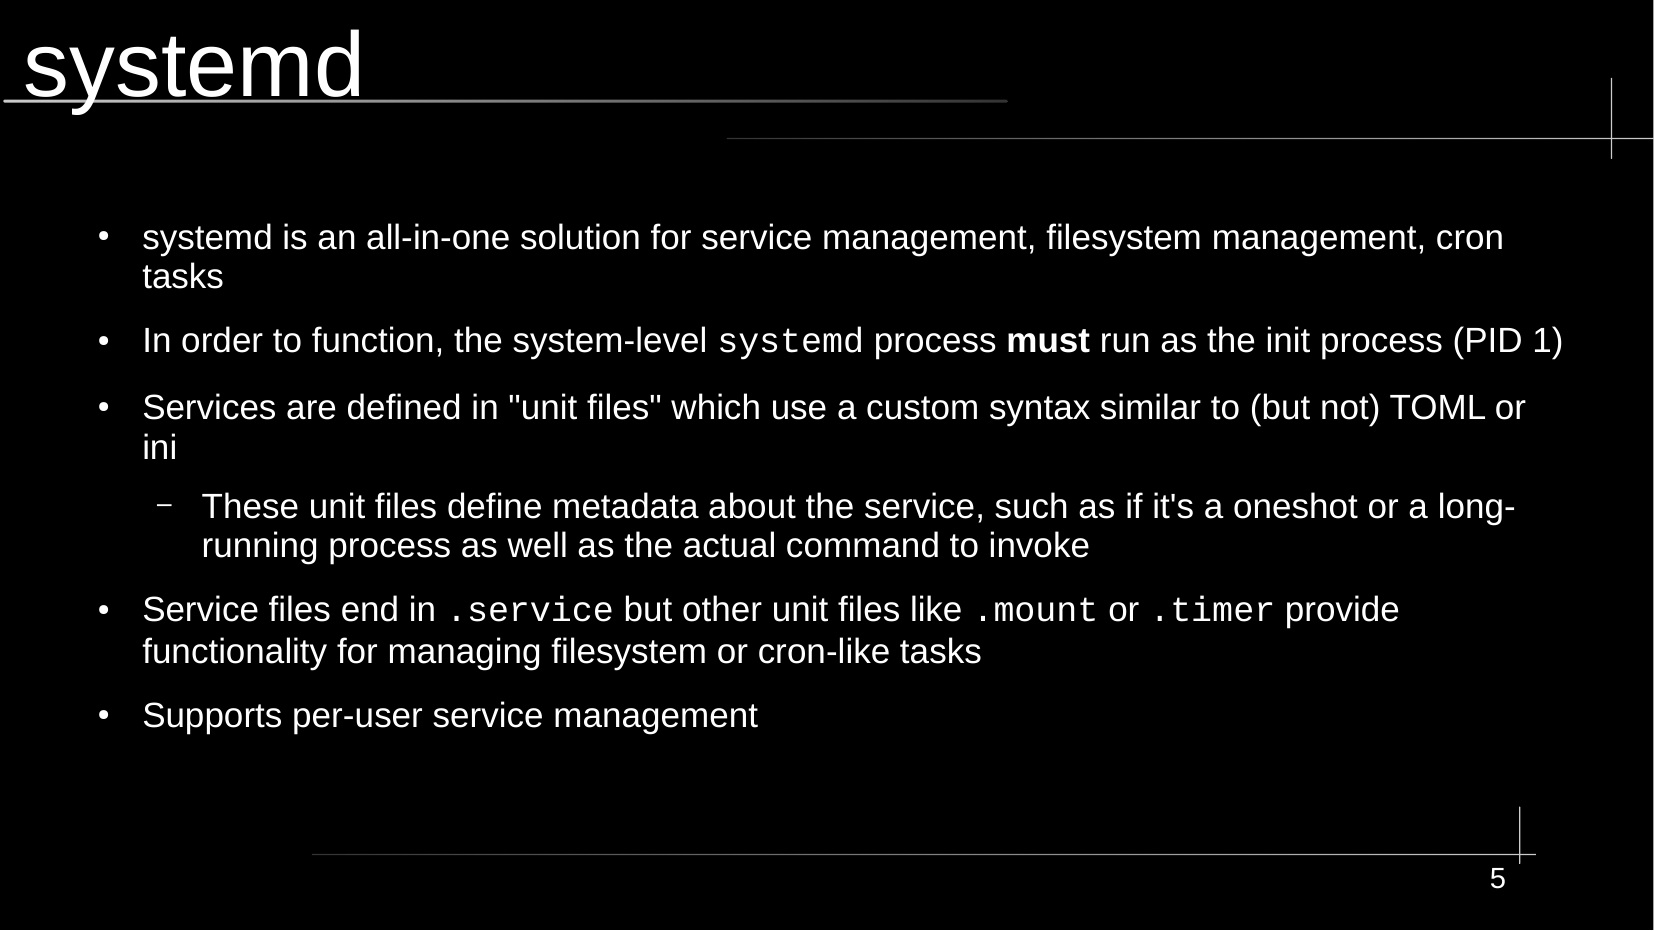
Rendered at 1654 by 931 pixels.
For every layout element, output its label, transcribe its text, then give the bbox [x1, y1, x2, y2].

title systemd [23, 11, 1589, 119]
list systemd is an all-in-one solution for service management, filesystem management, cron tasks In order to function, the system-level systemd process must run as the init process (PID 1) Services are defined in "unit files" which use a custom syntax similar to (but not) TOML or ini These unit files define metadata about the service, such as if it's a oneshot or a long-running process as well as the actual command to invoke Service files end in .service but other unit files like .mount or .timer provide functionality for managing filesystem or cron-like tasks Supports per-user service management [82, 217, 1571, 758]
